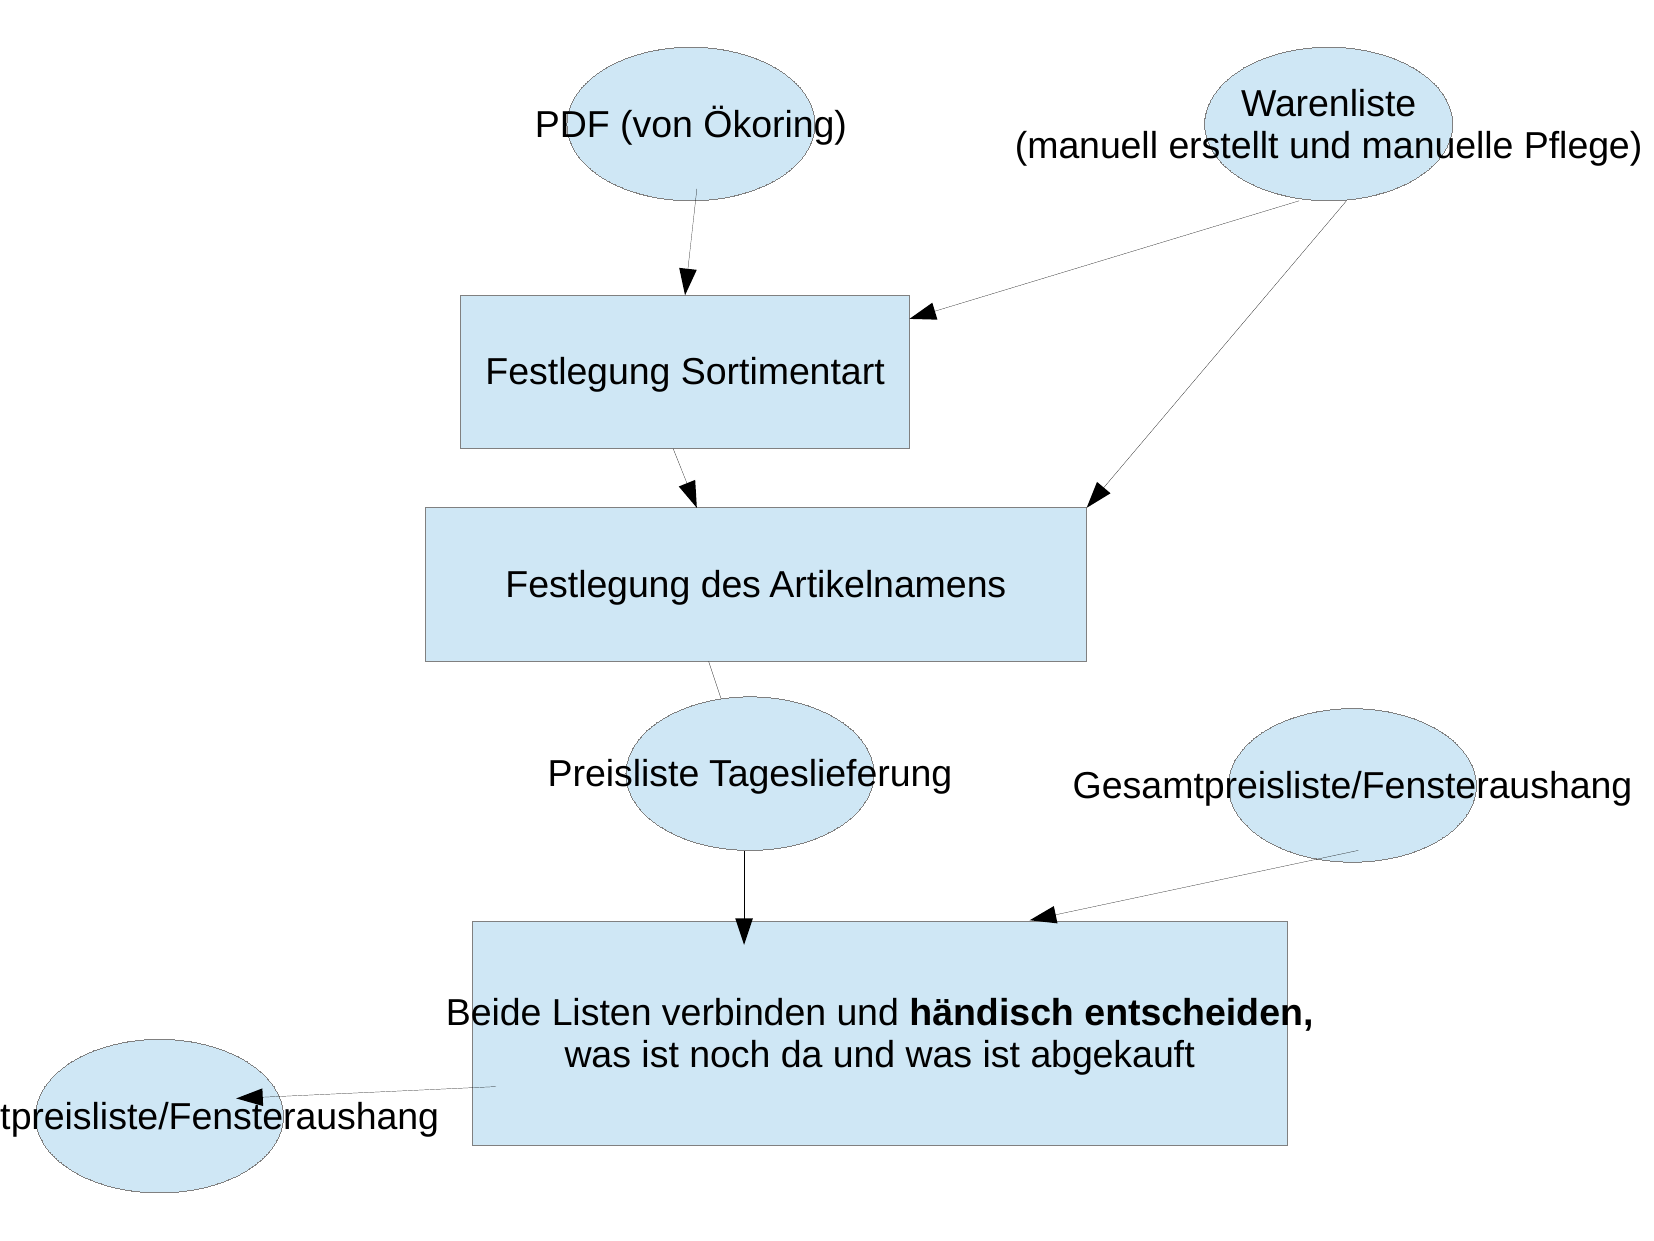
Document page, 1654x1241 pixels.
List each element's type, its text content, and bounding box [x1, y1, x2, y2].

text_box Gesamtpreisliste/Fensteraushang [36, 1039, 284, 1193]
text_box Warenliste (manuell erstellt und manuelle Pflege) [1204, 47, 1453, 201]
text_box Gesamtpreisliste/Fensteraushang [1228, 708, 1477, 863]
text_box Festlegung Sortimentart [460, 295, 910, 449]
text_box Preisliste Tageslieferung [625, 696, 874, 851]
text_box Festlegung des Artikelnamens [425, 507, 1087, 662]
text_box Beide Listen verbinden und händisch entscheiden, was ist noch da und was ist abgekauft [472, 921, 1288, 1146]
text_box PDF (von Ökoring) [568, 47, 815, 201]
